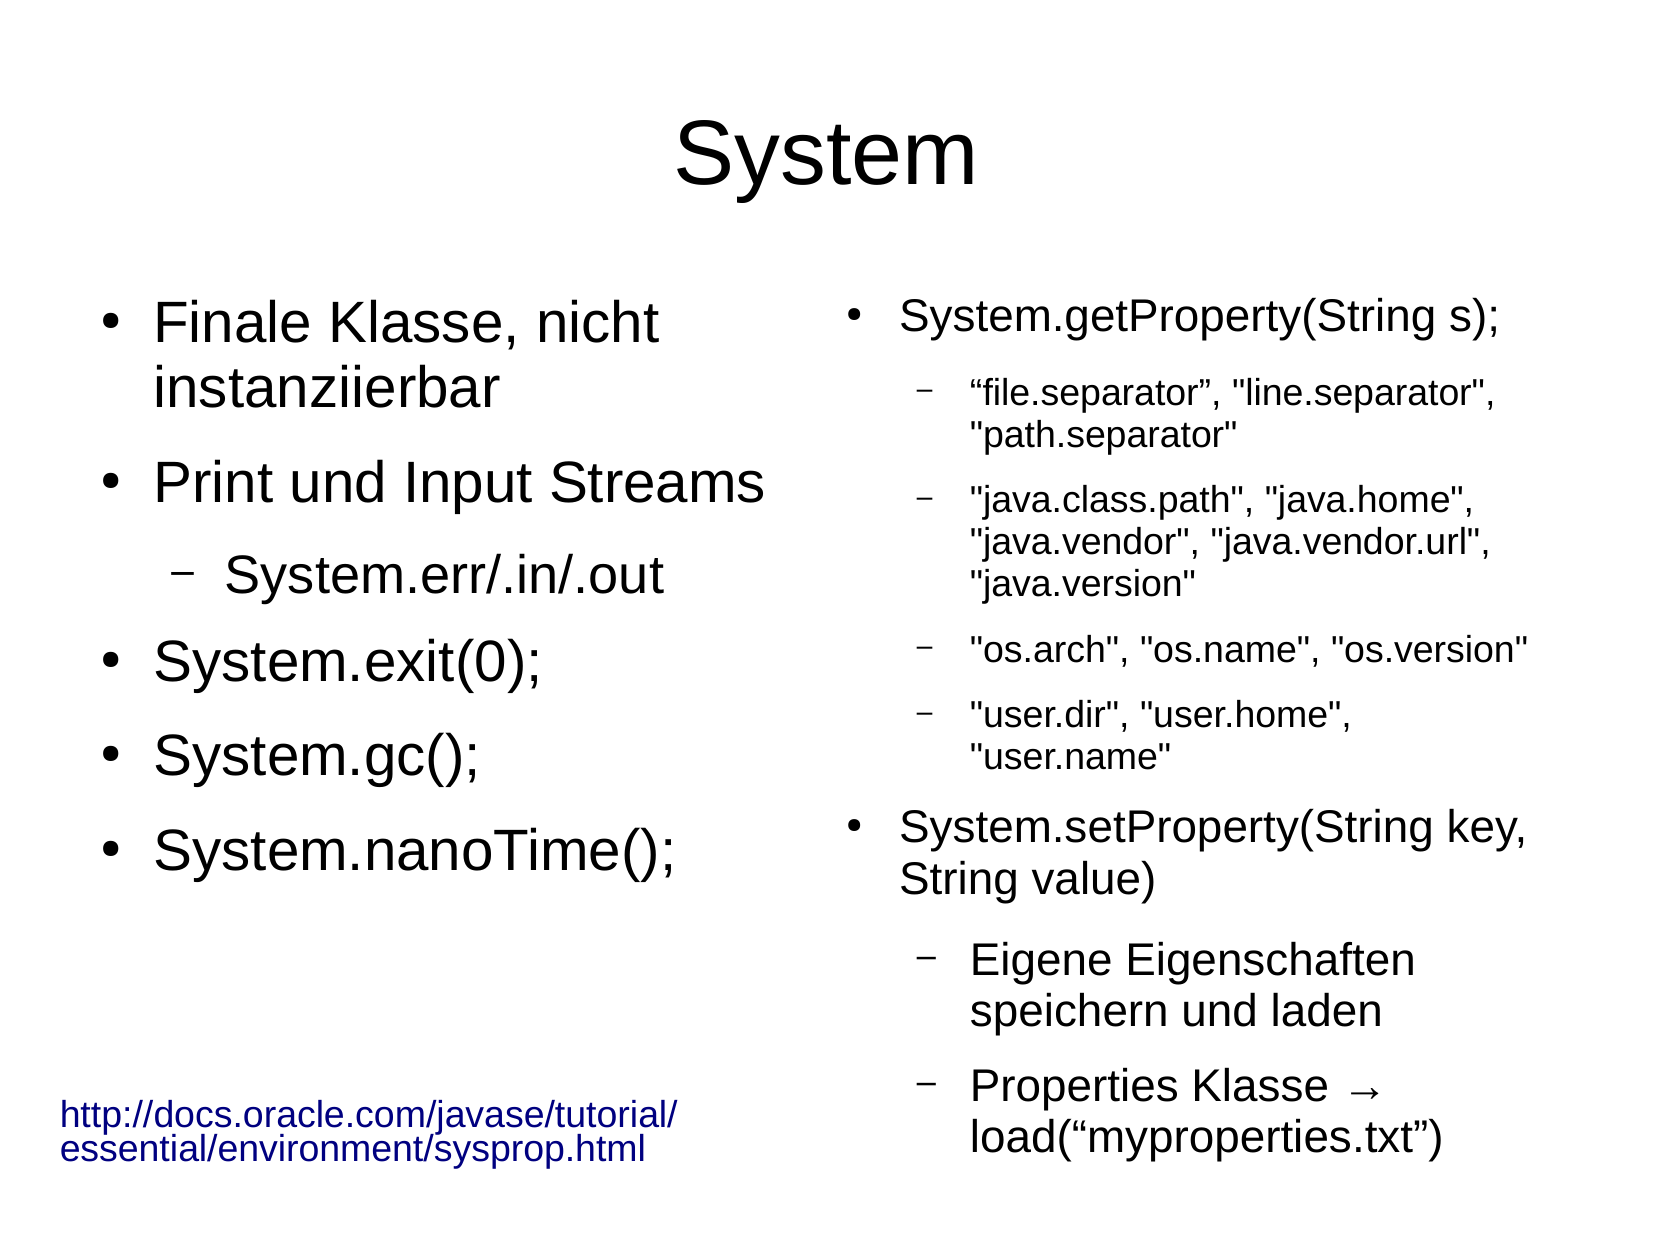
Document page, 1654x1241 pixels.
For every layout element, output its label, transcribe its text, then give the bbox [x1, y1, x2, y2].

list Finale Klasse, nicht instanziierbar Print und Input Streams System.err/.in/.out System.exit(0); System.gc(); System.nanoTime(); [82, 290, 793, 1186]
title System [82, 49, 1571, 257]
text_box http://docs.oracle.com/javase/tutorial/essential/environment/sysprop.html [45, 1086, 703, 1186]
list System.getProperty(String s); “file.separator”, "line.separator", "path.separator" "java.class.path", "java.home", "java.vendor", "java.vendor.url", "java.version" "os.arch", "os.name", "os.version" "user.dir", "user.home", "user.name" System.setProperty(String key, String value) Eigene Eigenschaften speichern und laden Properties Klasse → load(“myproperties.txt”) [828, 290, 1539, 1186]
